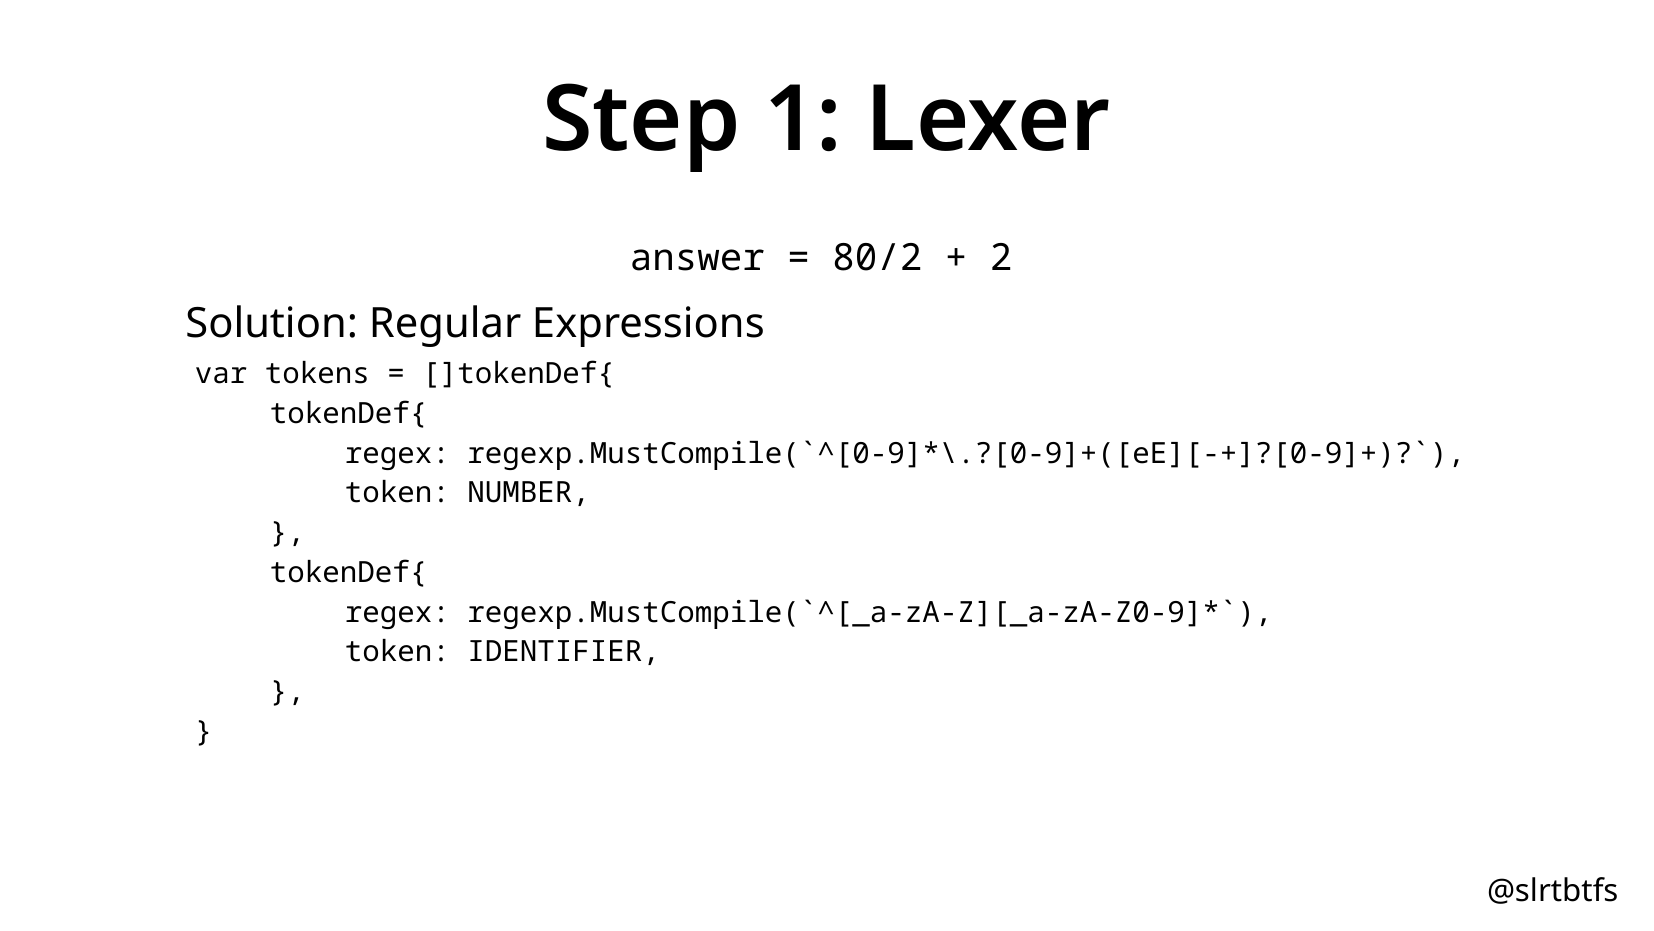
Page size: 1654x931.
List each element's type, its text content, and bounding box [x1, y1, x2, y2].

text_box var tokens = []tokenDef{ tokenDef{ regex: regexp.MustCompile(`^[0-9]*\.?[0-9]+([eE][-+]?[0-9]+)?`), token: NUMBER, }, tokenDef{ regex: regexp.MustCompile(`^[_a-zA-Z][_a-zA-Z0-9]*`), token: IDENTIFIER, }, } [180, 345, 1480, 928]
title Step 1: Lexer [82, 37, 1571, 193]
text_box Solution: Regular Expressions [170, 285, 721, 353]
text_box answer = 80/2 + 2 [615, 222, 1028, 286]
